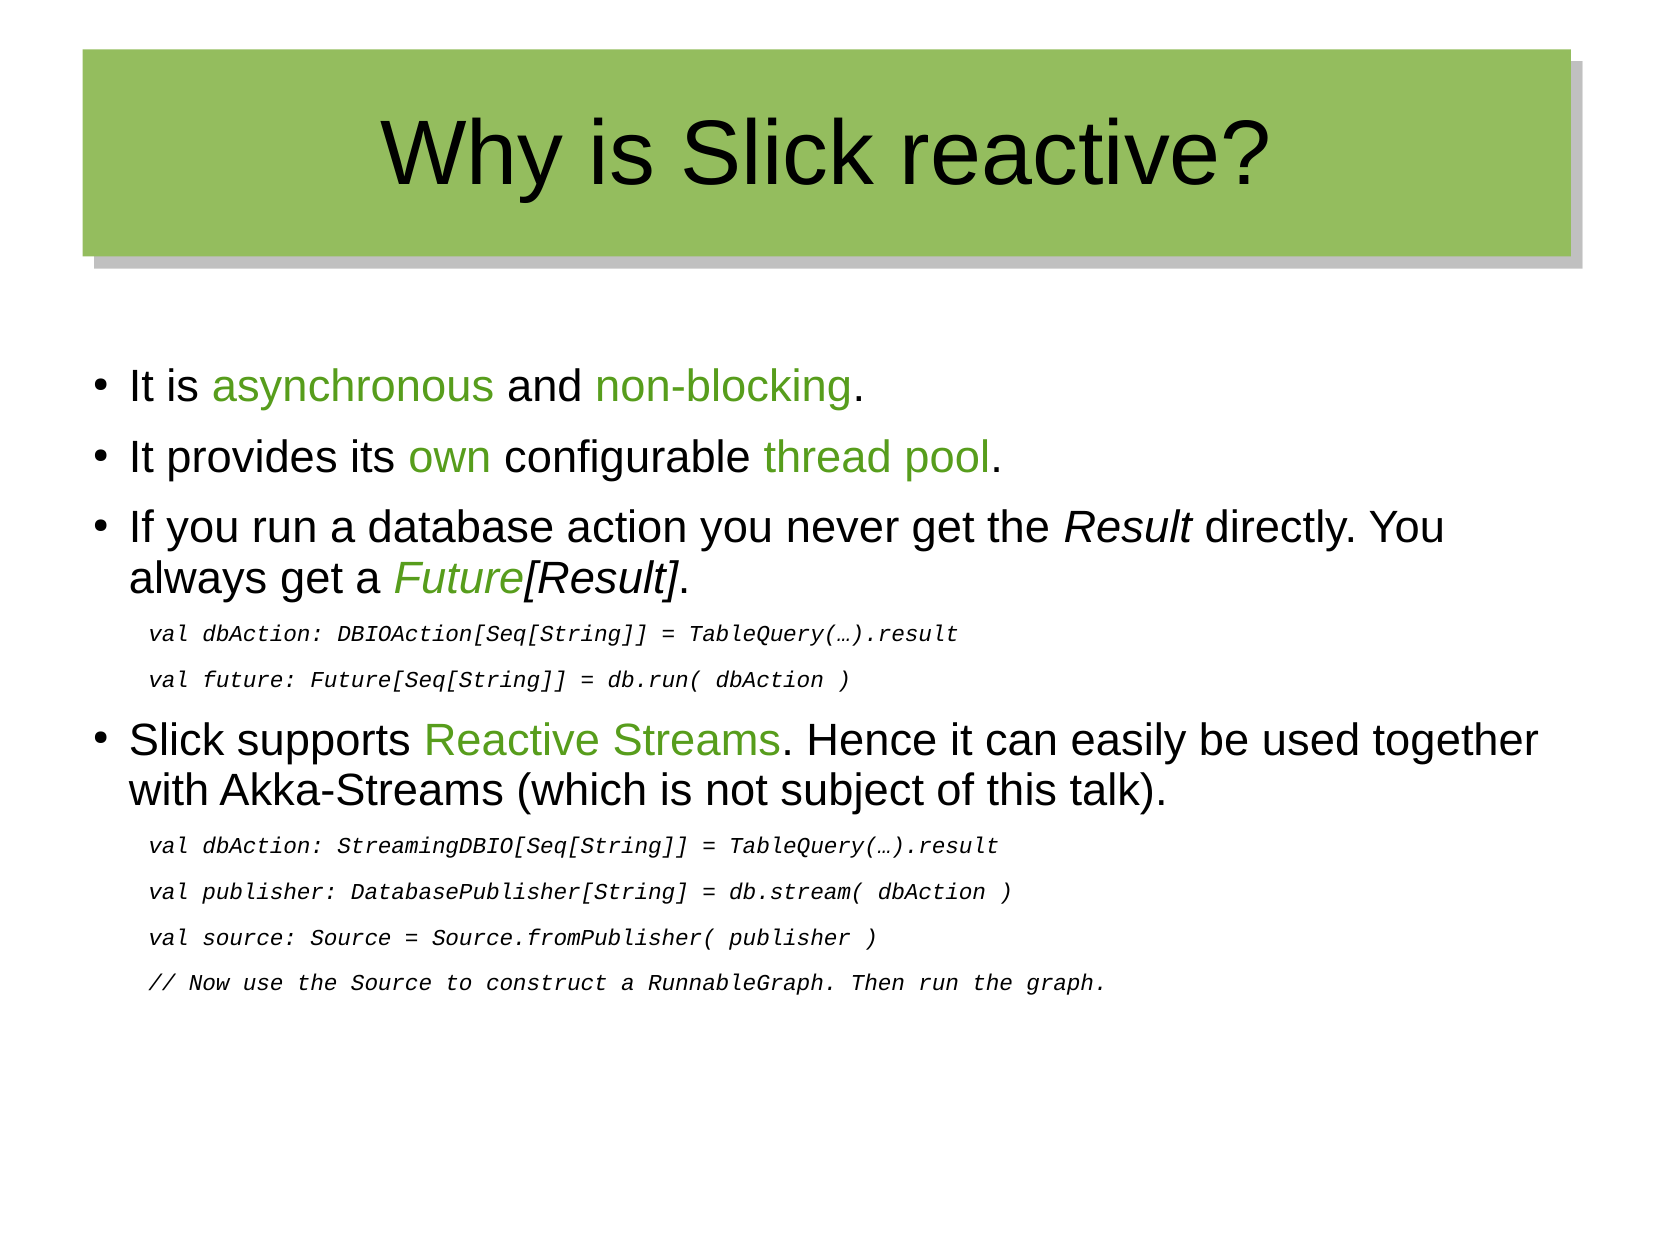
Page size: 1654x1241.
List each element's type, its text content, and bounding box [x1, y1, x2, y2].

title Why is Slick reactive? [82, 49, 1571, 257]
list It is asynchronous and non-blocking. It provides its own configurable thread pool. If you run a database action you never get the Result directly. You always get a Future[Result]. val dbAction: DBIOAction[Seq[String]] = TableQuery(…).result val future: Future[Seq[String]] = db.run( dbAction ) Slick supports Reactive Streams. Hence it can easily be used together with Akka-Streams (which is not subject of this talk). val dbAction: StreamingDBIO[Seq[String]] = TableQuery(…).result val publisher: DatabasePublisher[String] = db.stream( dbAction ) val source: Source = Source.fromPublisher( publisher ) // Now use the Source to construct a RunnableGraph. Then run the graph. [80, 290, 1569, 1010]
